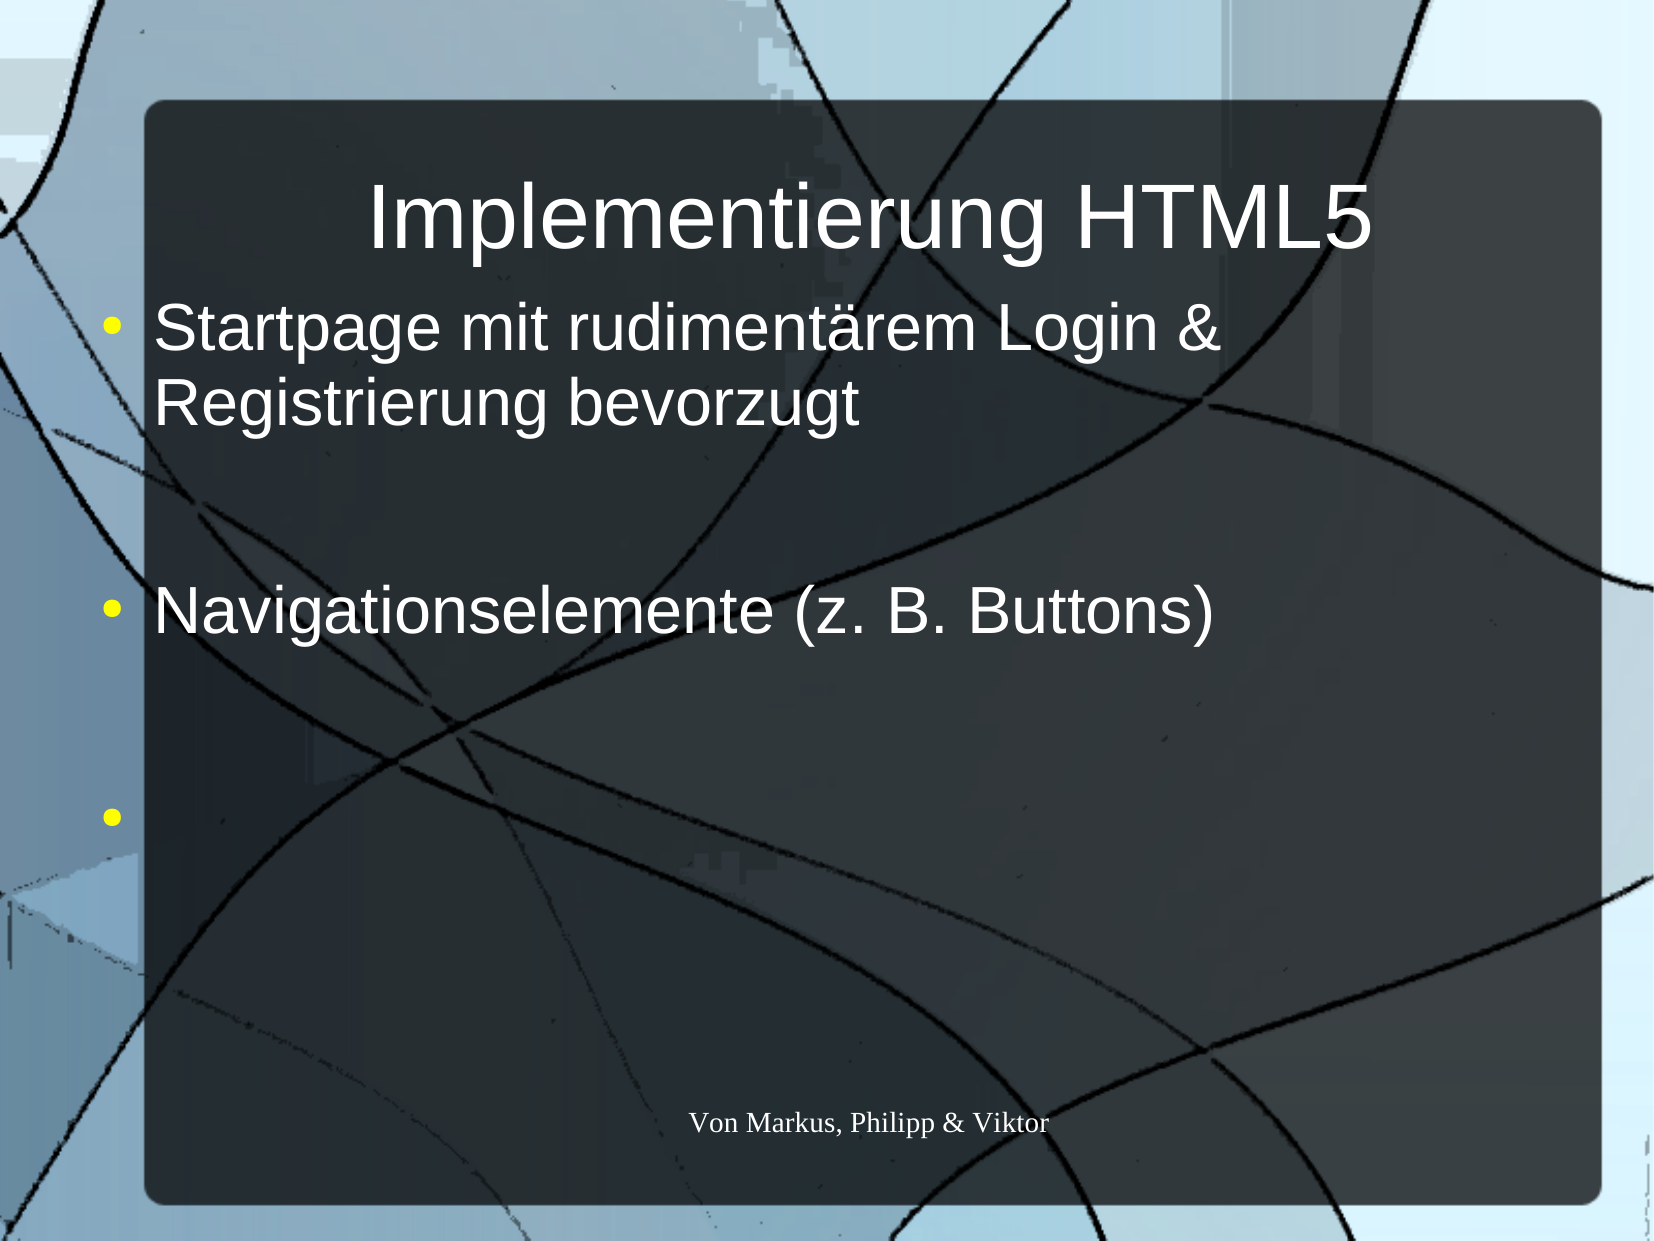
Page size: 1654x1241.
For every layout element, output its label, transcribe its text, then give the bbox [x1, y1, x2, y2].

list Startpage mit rudimentärem Login & Registrierung bevorzugt Navigationselemente (z. B. Buttons) [82, 290, 1571, 1109]
title Implementierung HTML5 [159, 108, 1583, 325]
picture [0, 0, 1654, 1241]
